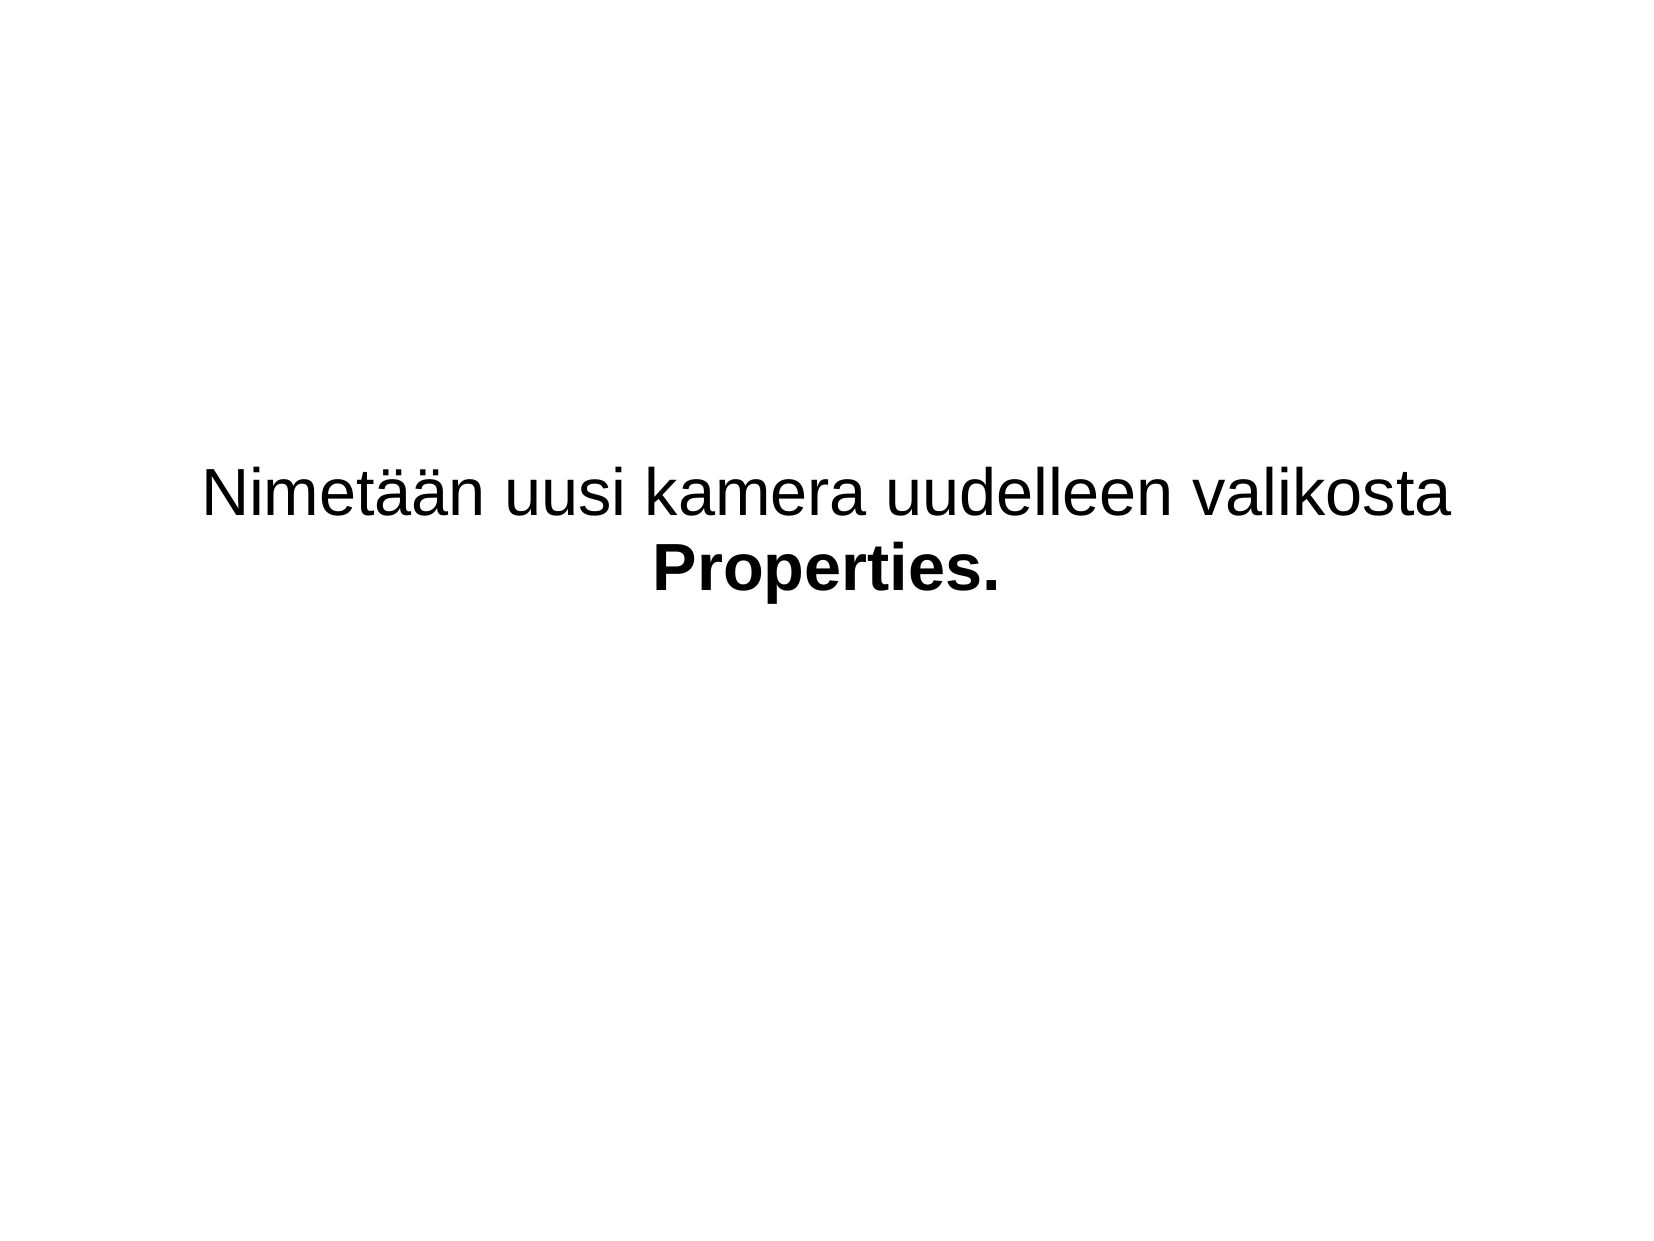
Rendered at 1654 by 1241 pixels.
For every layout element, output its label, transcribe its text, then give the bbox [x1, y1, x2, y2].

subtitle Nimetään uusi kamera uudelleen valikosta Properties. [82, 49, 1571, 1010]
